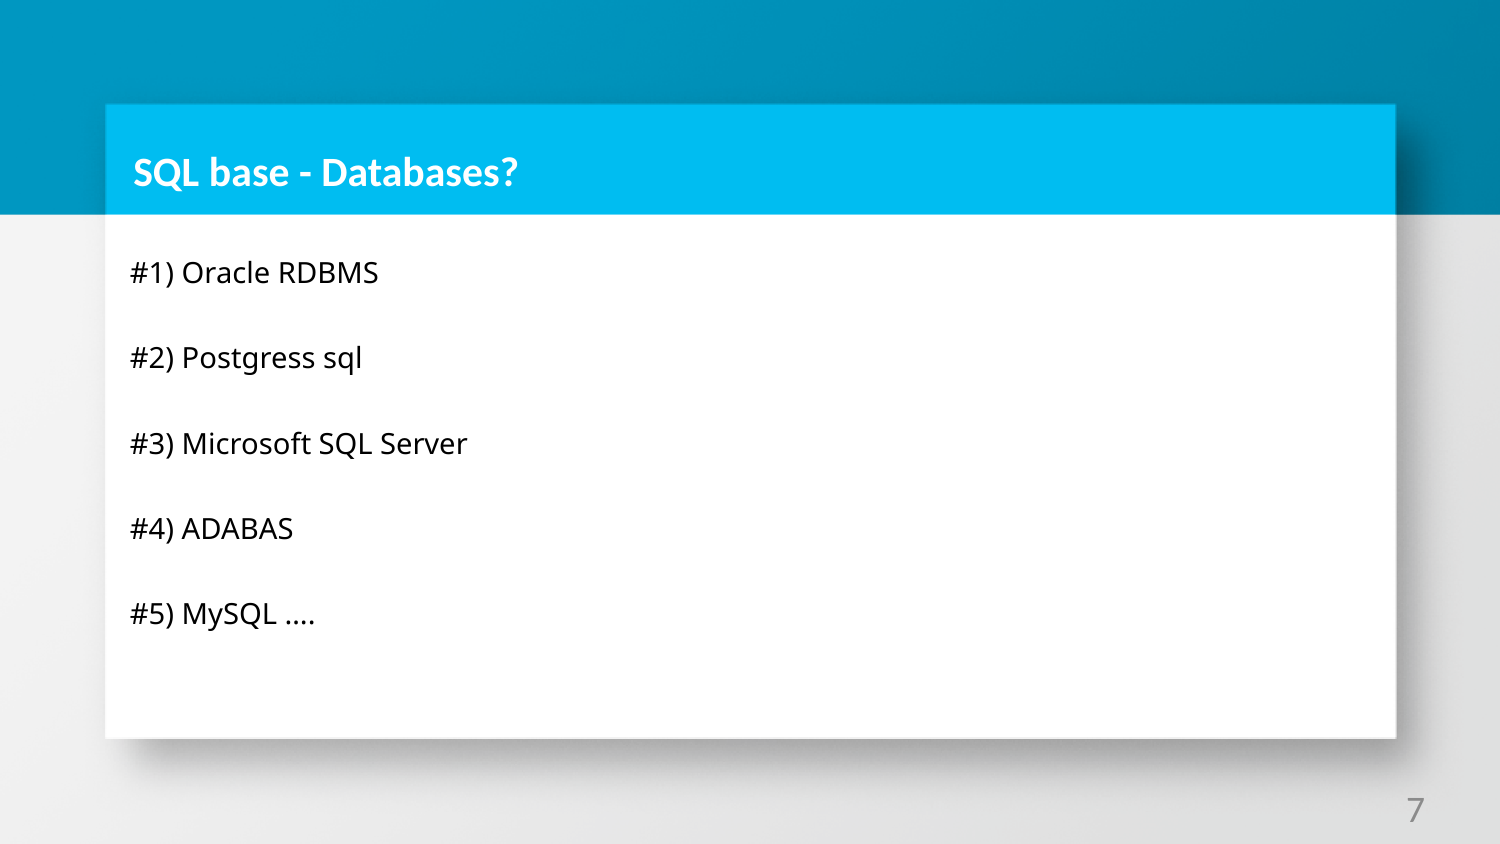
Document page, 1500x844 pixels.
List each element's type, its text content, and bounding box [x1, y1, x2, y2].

title SQL base - Databases? [131, 142, 901, 196]
picture [0, 215, 1500, 844]
text_box #1) Oracle RDBMS #2) Postgress sql #3) Microsoft SQL Server #4) ADABAS #5) MySQL …. [115, 245, 1216, 687]
